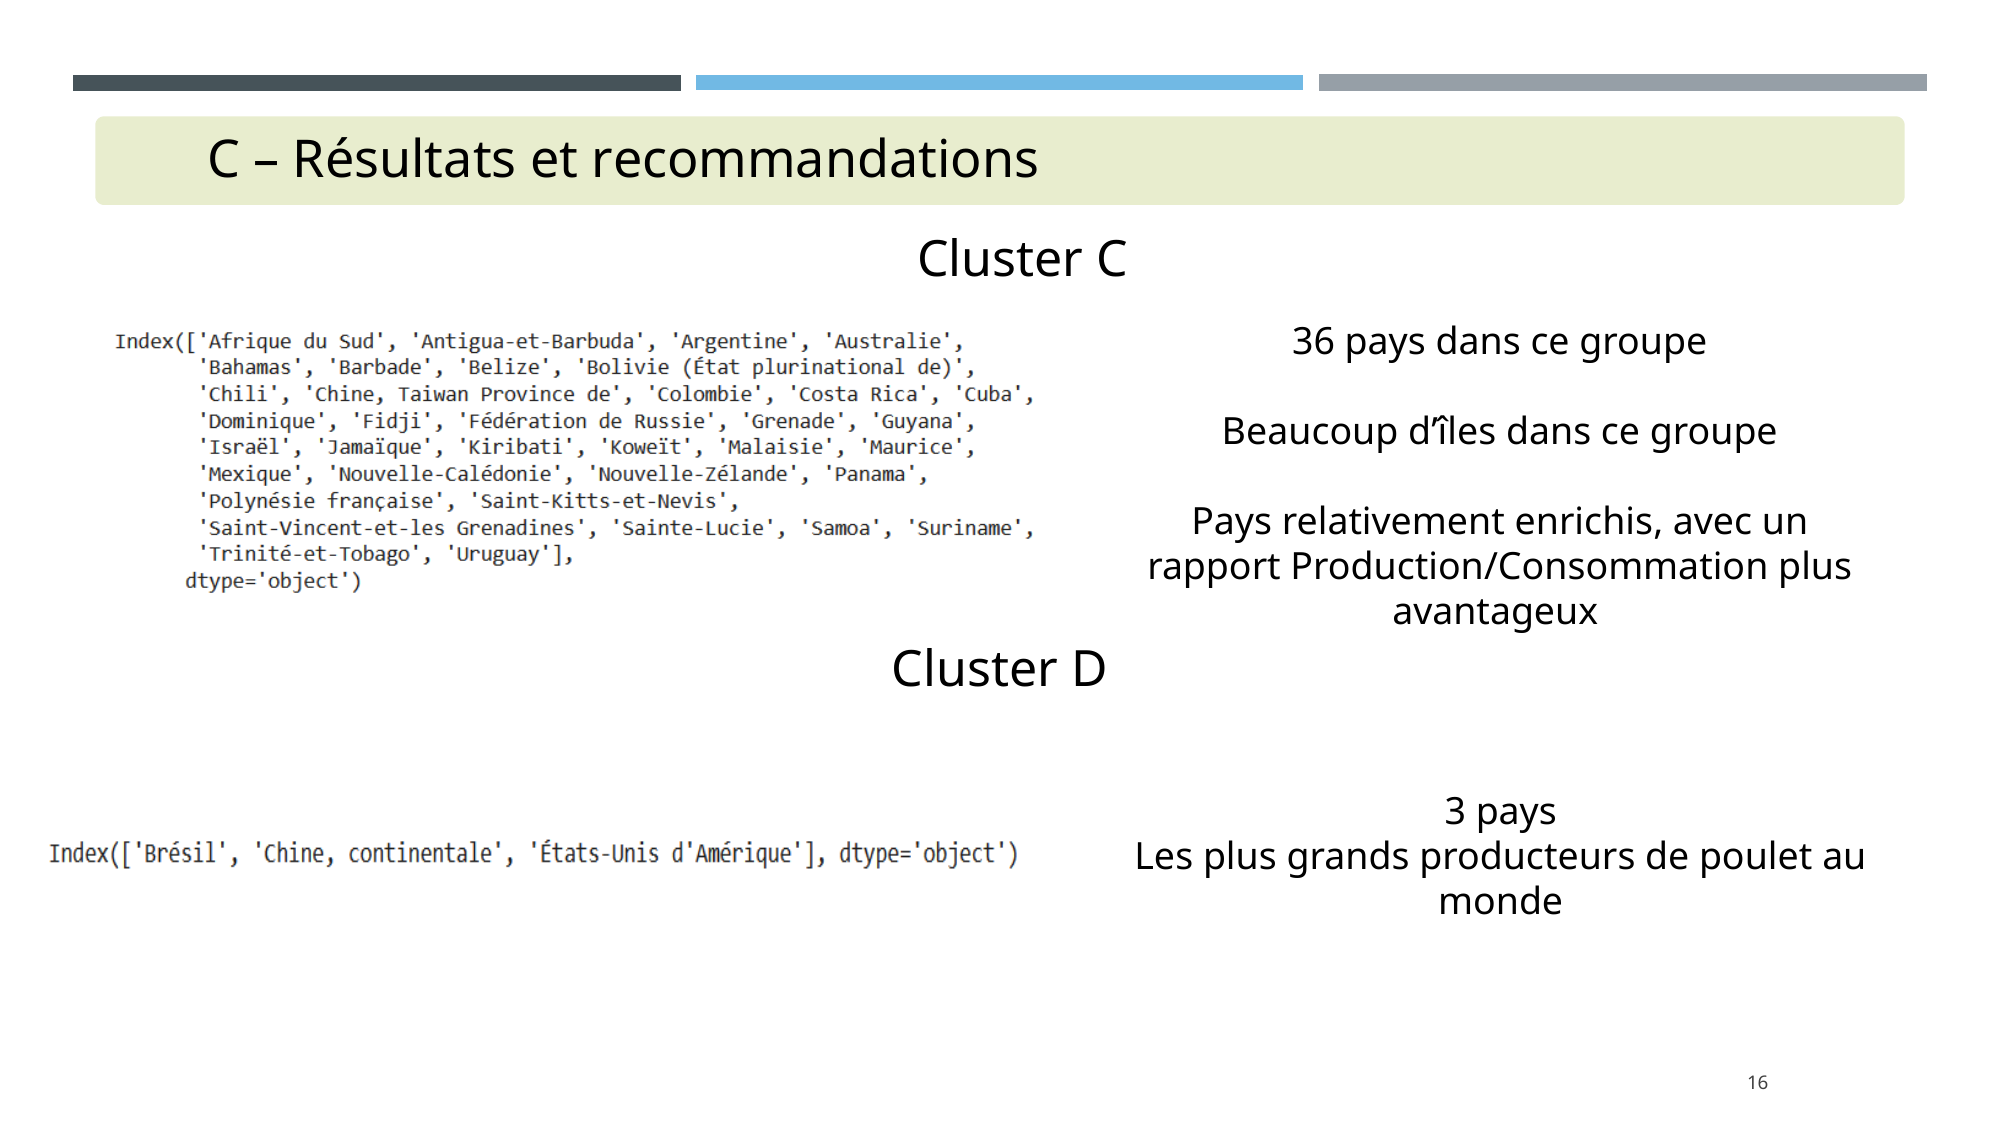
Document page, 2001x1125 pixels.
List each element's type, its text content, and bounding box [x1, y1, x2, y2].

picture [108, 325, 1044, 599]
text_box Cluster D [174, 628, 1825, 705]
text_box 36 pays dans ce groupe Beaucoup d’îles dans ce groupe Pays relativement enrichis, avec un rapport Production/Consommation plus avantageux [1132, 309, 1892, 643]
text_box Cluster C [197, 219, 1848, 296]
text_box 3 pays Les plus grands producteurs de poulet au monde [1067, 779, 1934, 886]
text_box C – Résultats et recommandations [197, 116, 1905, 205]
text_box [95, 116, 197, 205]
text_box [1732, 1053, 1905, 1114]
picture [42, 832, 1023, 880]
